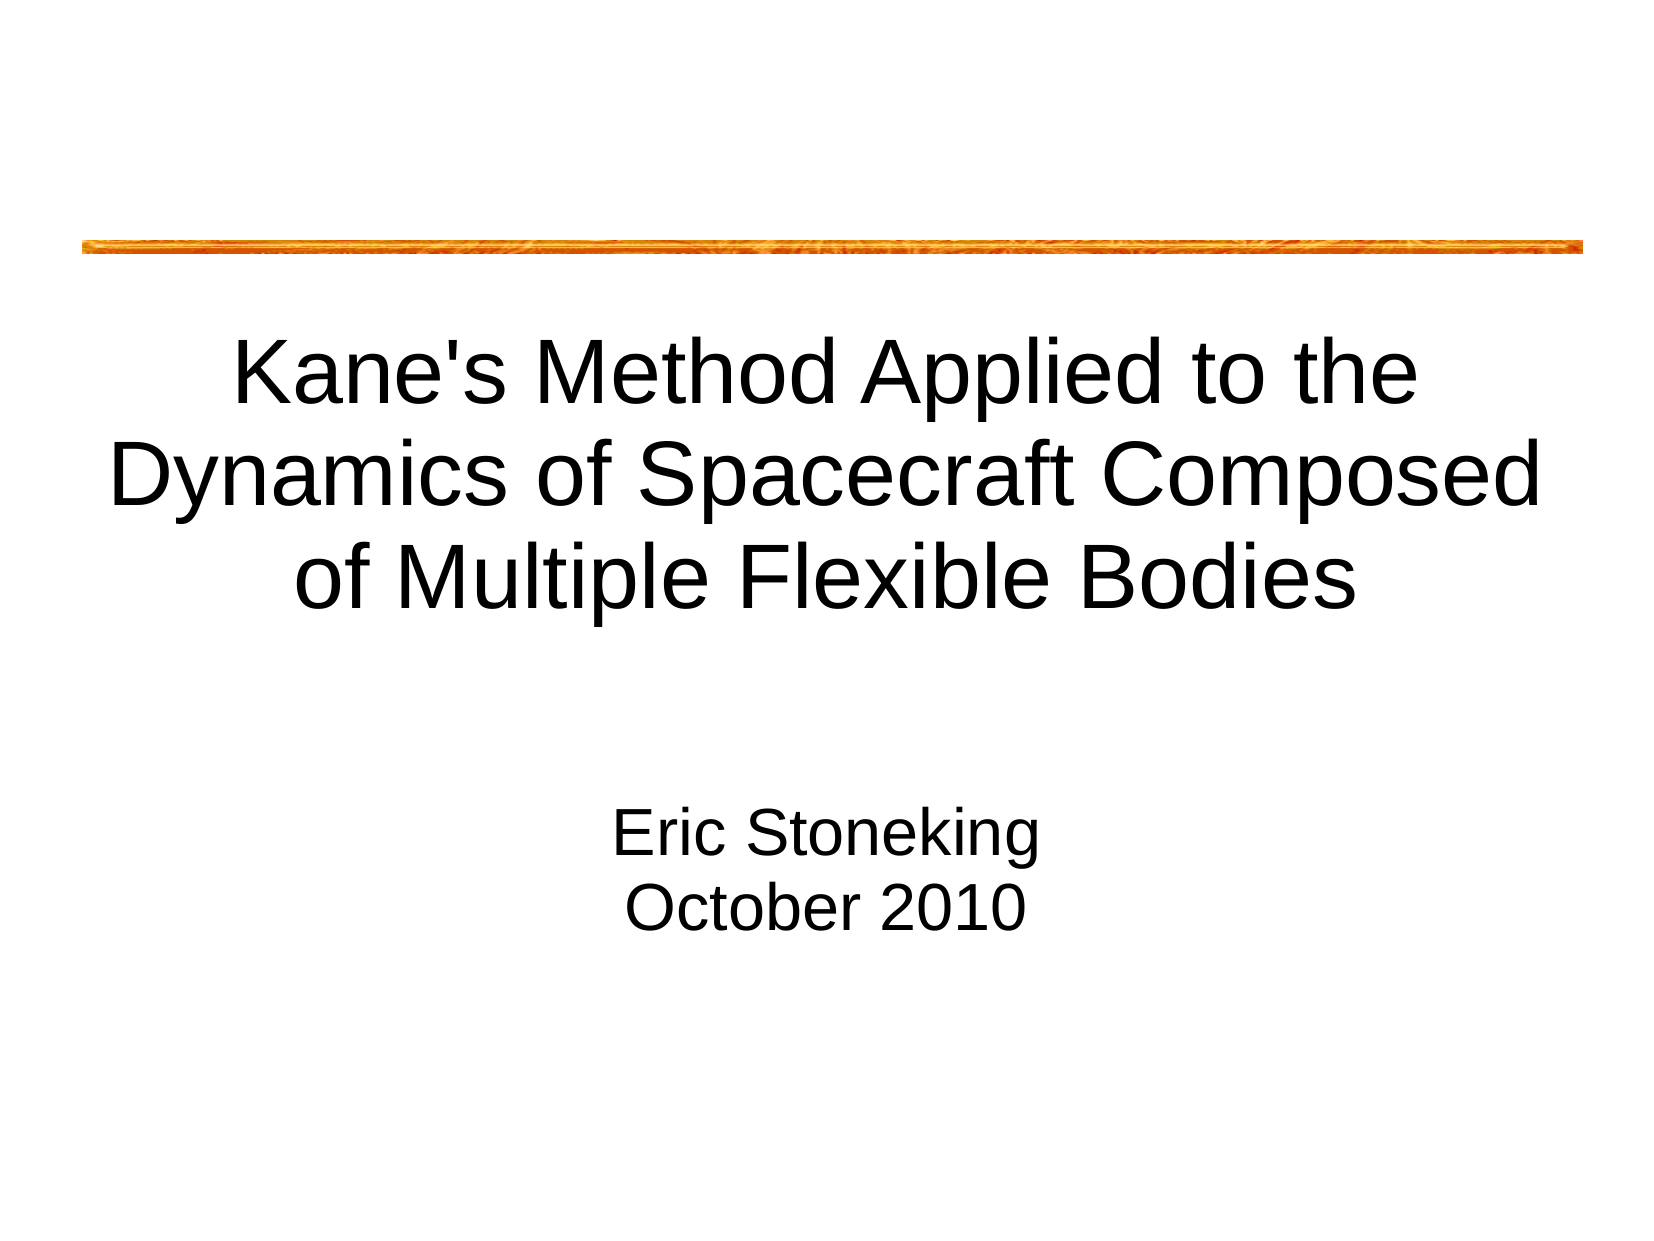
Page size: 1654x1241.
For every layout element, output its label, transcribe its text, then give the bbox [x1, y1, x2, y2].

picture [1571, 240, 1583, 254]
subtitle Eric Stoneking October 2010 [82, 637, 1571, 1102]
title Kane's Method Applied to the Dynamics of Spacecraft Composed of Multiple Flexible Bodies [82, 239, 1571, 637]
